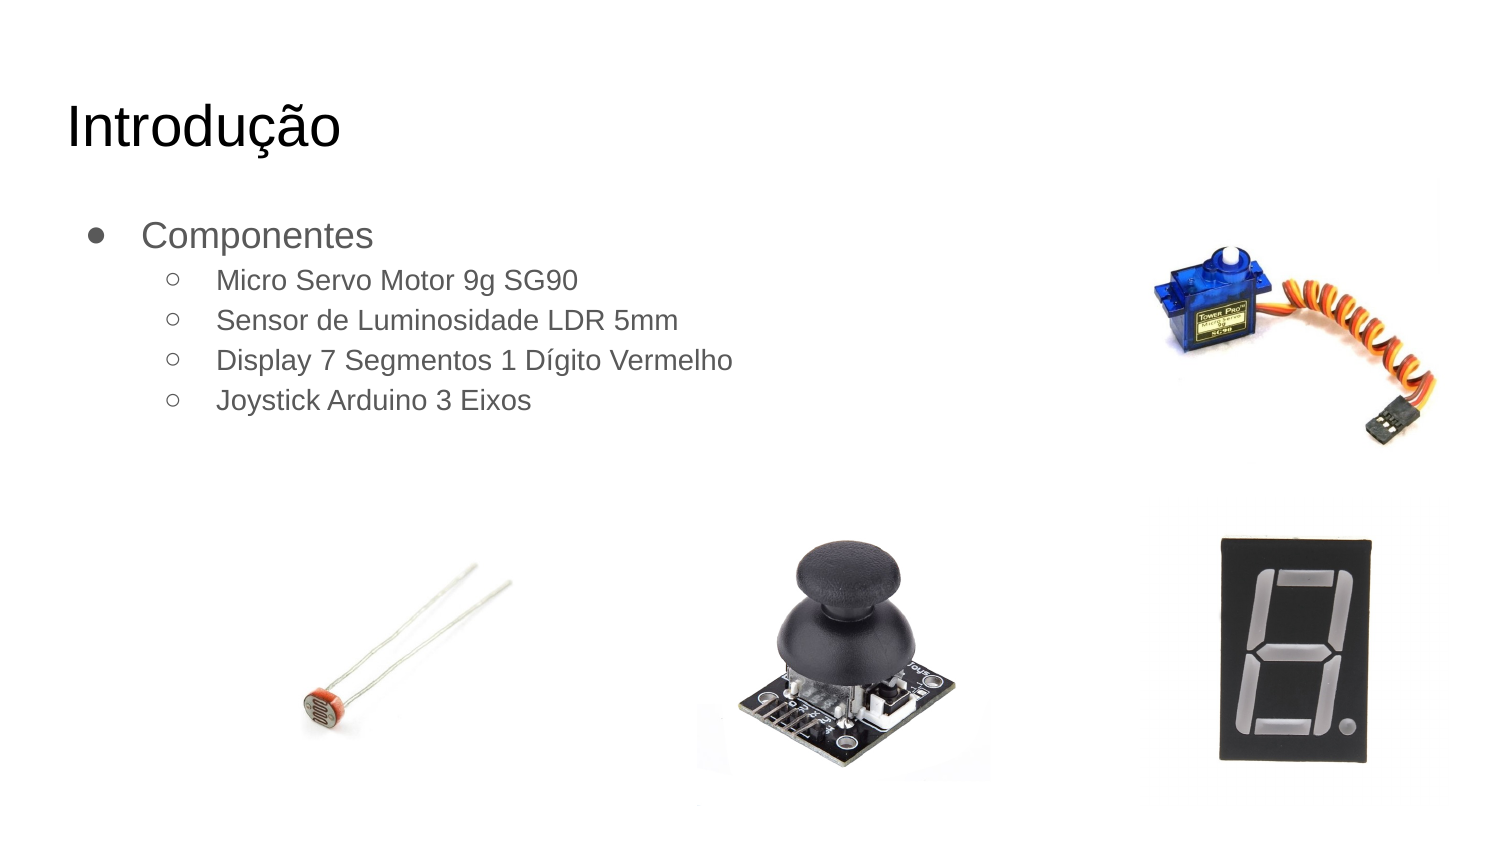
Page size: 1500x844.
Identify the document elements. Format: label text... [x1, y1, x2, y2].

picture [253, 497, 562, 806]
picture [697, 497, 1006, 806]
title Introdução [51, 72, 1449, 167]
list Componentes Micro Servo Motor 9g SG90 Sensor de Luminosidade LDR 5mm Display 7 Segmentos 1 Dígito Vermelho Joystick Arduino 3 Eixos [51, 189, 1449, 750]
picture [1140, 497, 1449, 806]
picture [1140, 166, 1449, 476]
